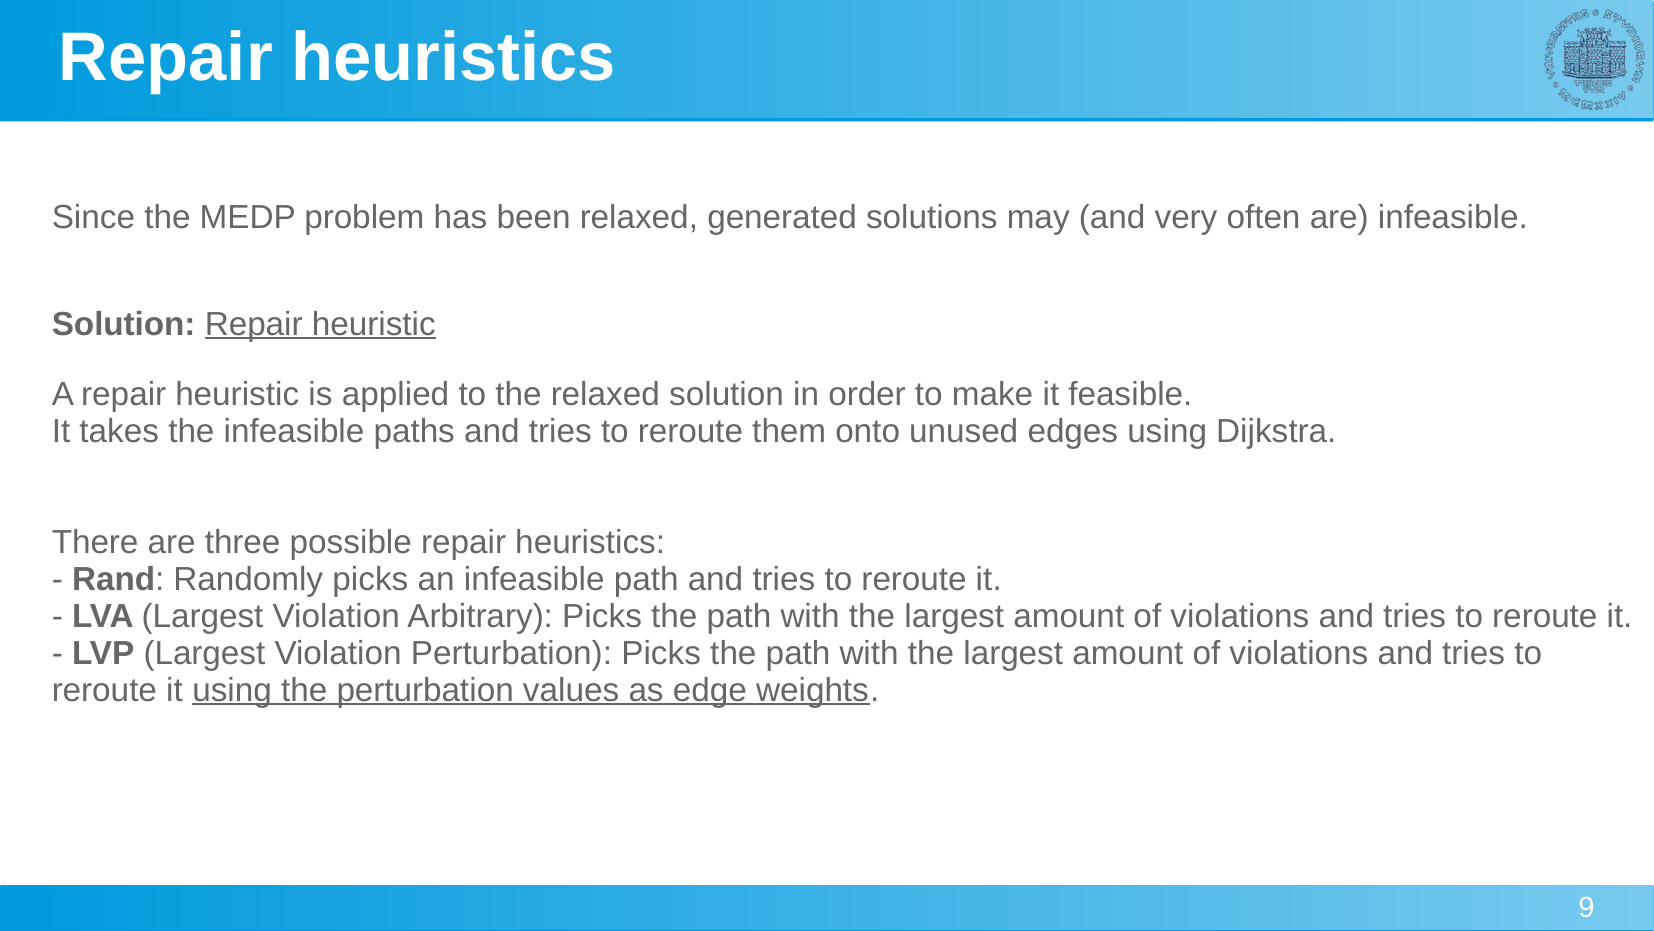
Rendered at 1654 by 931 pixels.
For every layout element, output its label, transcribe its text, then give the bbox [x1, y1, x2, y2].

title Repair heuristics [59, 17, 1595, 97]
text_box Since the MEDP problem has been relaxed, generated solutions may (and very often are) infeasible. Solution: Repair heuristic A repair heuristic is applied to the relaxed solution in order to make it feasible. It takes the infeasible paths and tries to reroute them onto unused edges using Dijkstra. There are three possible repair heuristics: - Rand: Randomly picks an infeasible path and tries to reroute it. - LVA (Largest Violation Arbitrary): Picks the path with the largest amount of violations and tries to reroute it. - LVP (Largest Violation Perturbation): Picks the path with the largest amount of violations and tries to reroute it using the perturbation values as edge weights. [37, 191, 1651, 749]
picture [1537, 0, 1654, 117]
